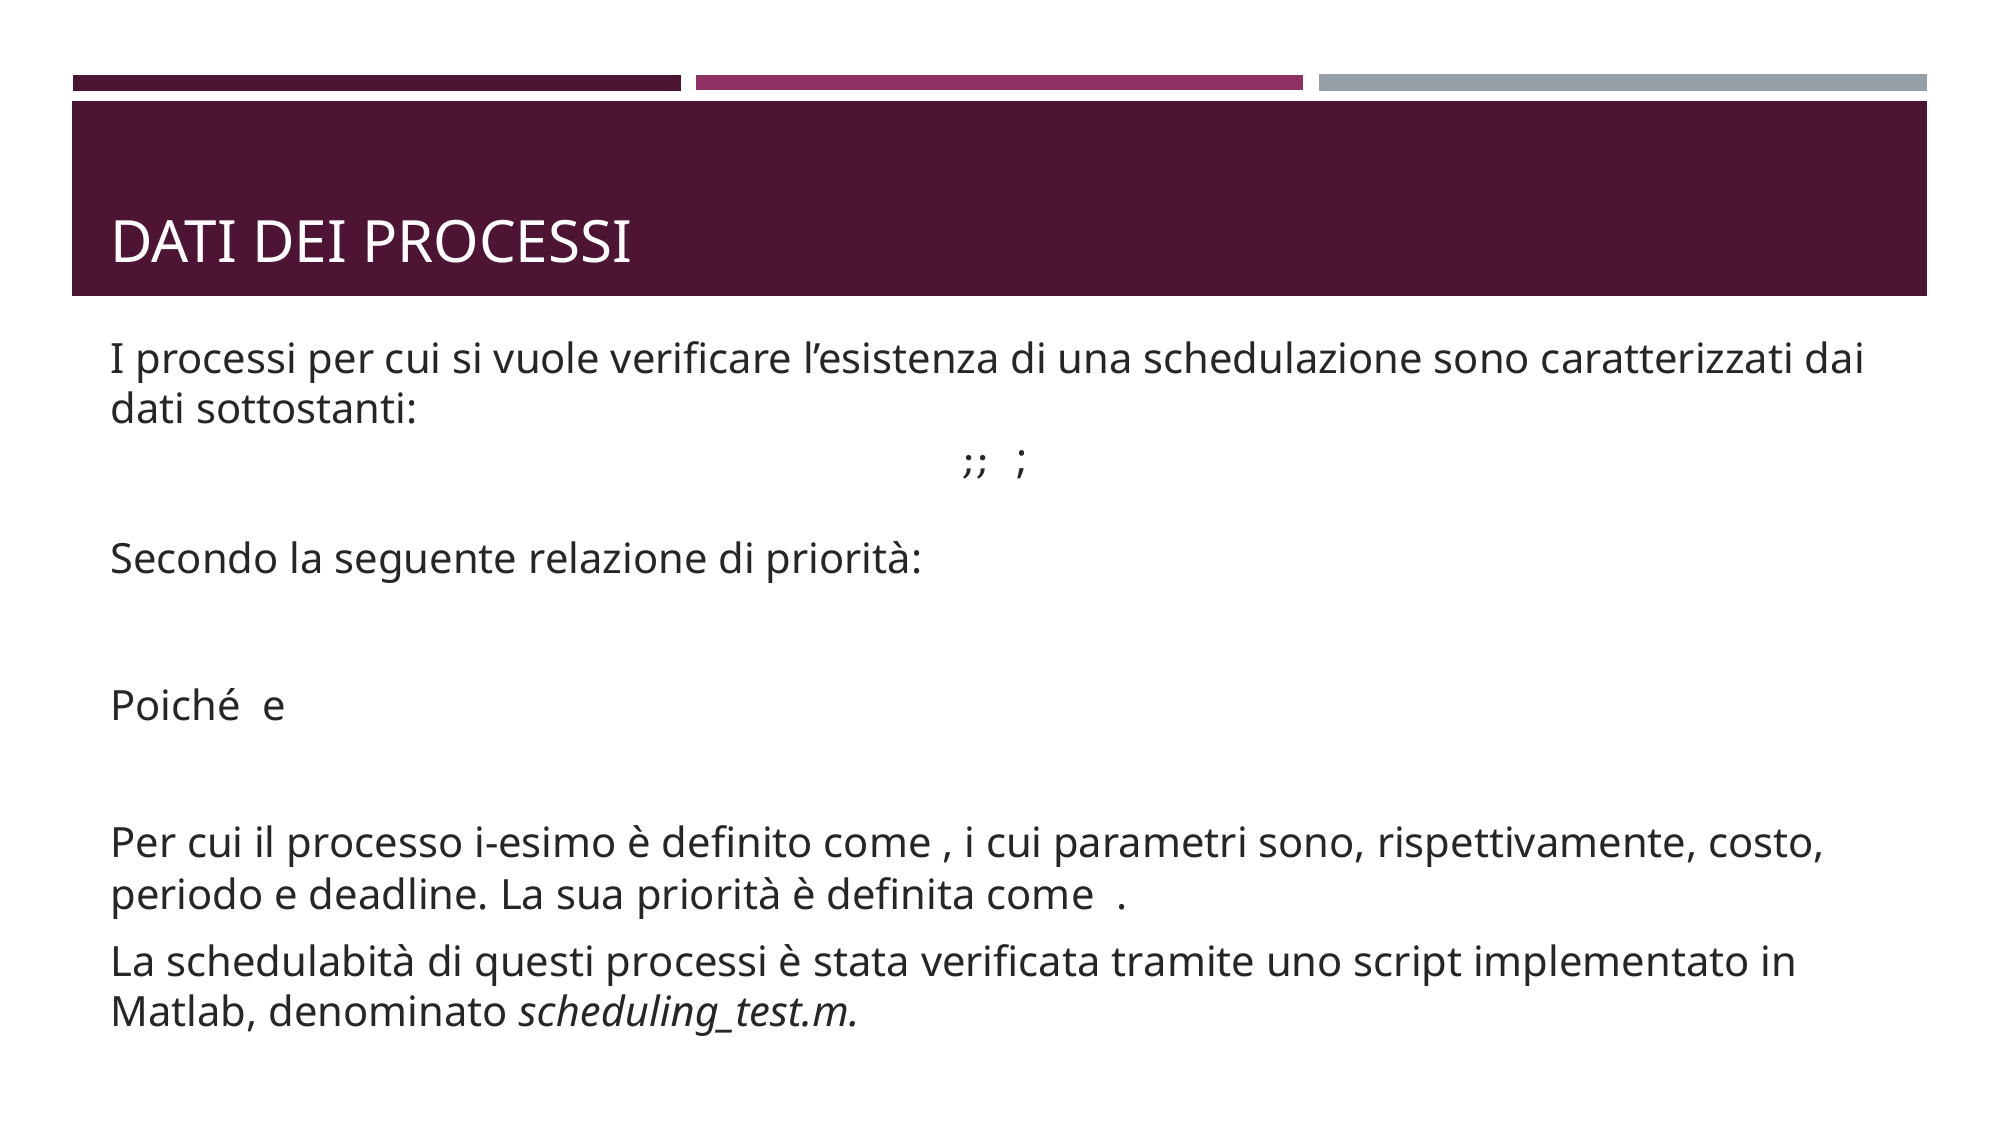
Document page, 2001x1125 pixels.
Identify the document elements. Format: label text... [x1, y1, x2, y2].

text_box I processi per cui si vuole verificare l’esistenza di una schedulazione sono caratterizzati dai dati sottostanti: ;; ; Secondo la seguente relazione di priorità: Poiché e Per cui il processo i-esimo è definito come , i cui parametri sono, rispettivamente, costo, periodo e deadline. La sua priorità è definita come . La schedulabità di questi processi è stata verificata tramite uno script implementato in Matlab, denominato scheduling_test.m. [95, 324, 1905, 1078]
title Dati dei processi [95, 115, 1905, 282]
